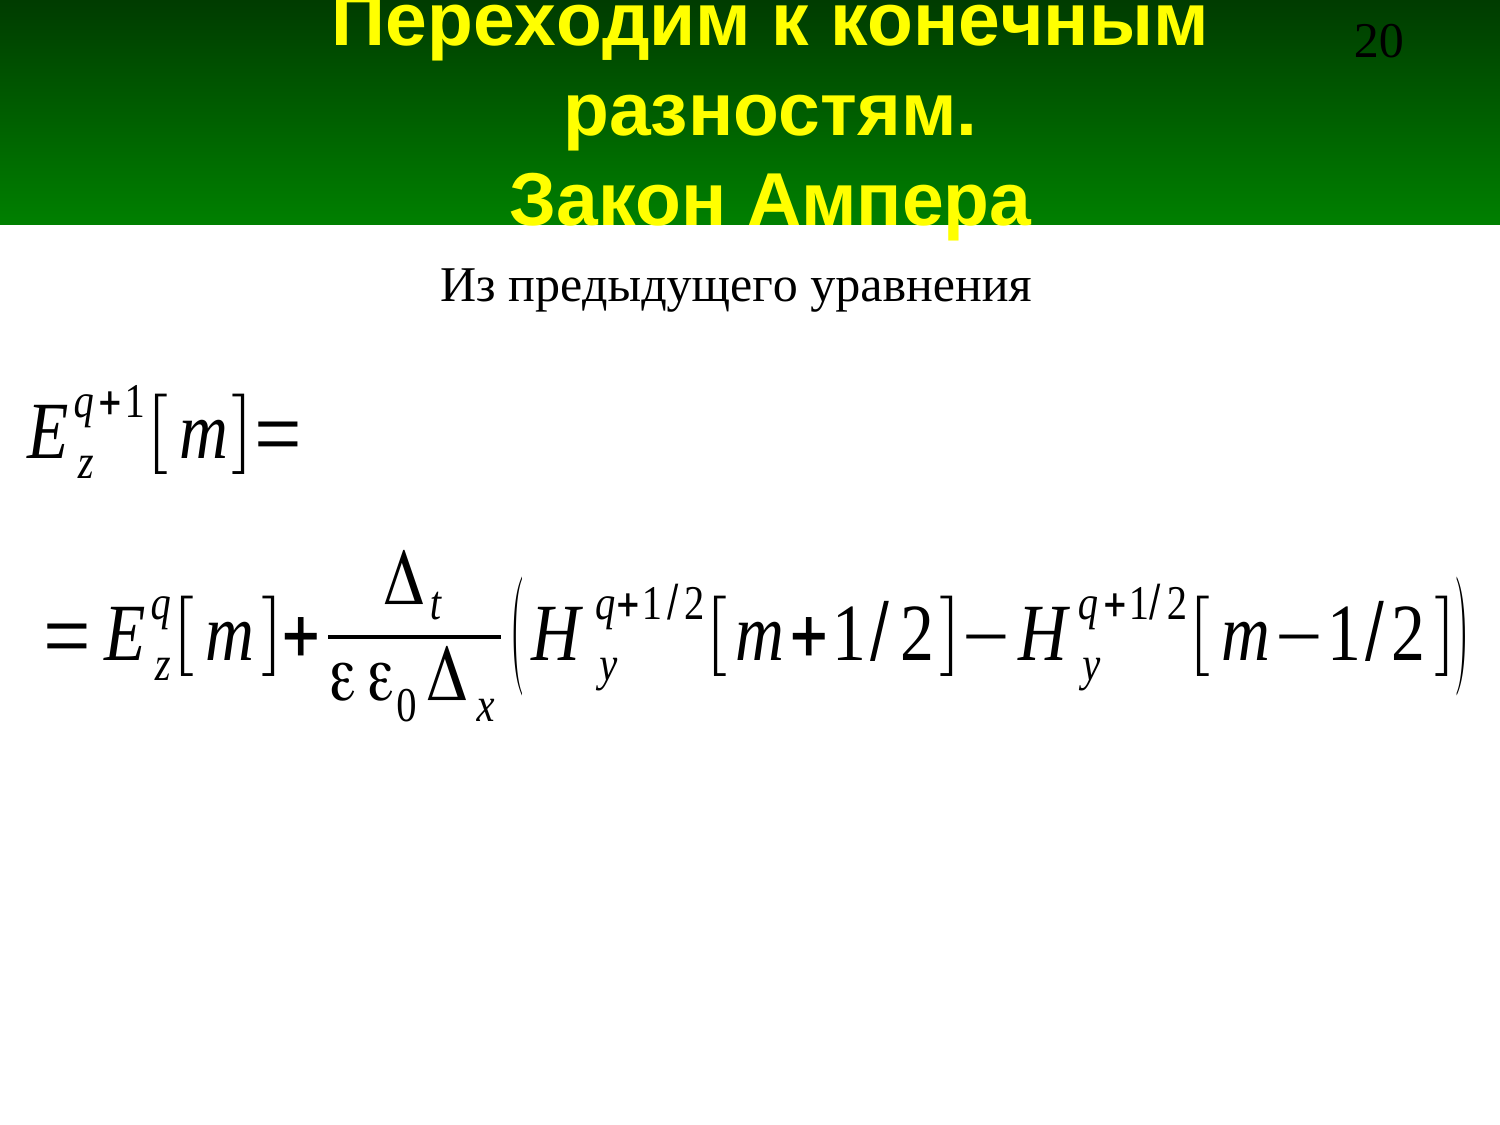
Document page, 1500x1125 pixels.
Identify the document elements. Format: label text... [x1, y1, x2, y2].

chart [5, 372, 323, 488]
chart [23, 543, 1487, 733]
title Переходим к конечным разностям. Закон Ампера [100, 7, 1441, 204]
text_box Из предыдущего уравнения [425, 244, 1045, 319]
